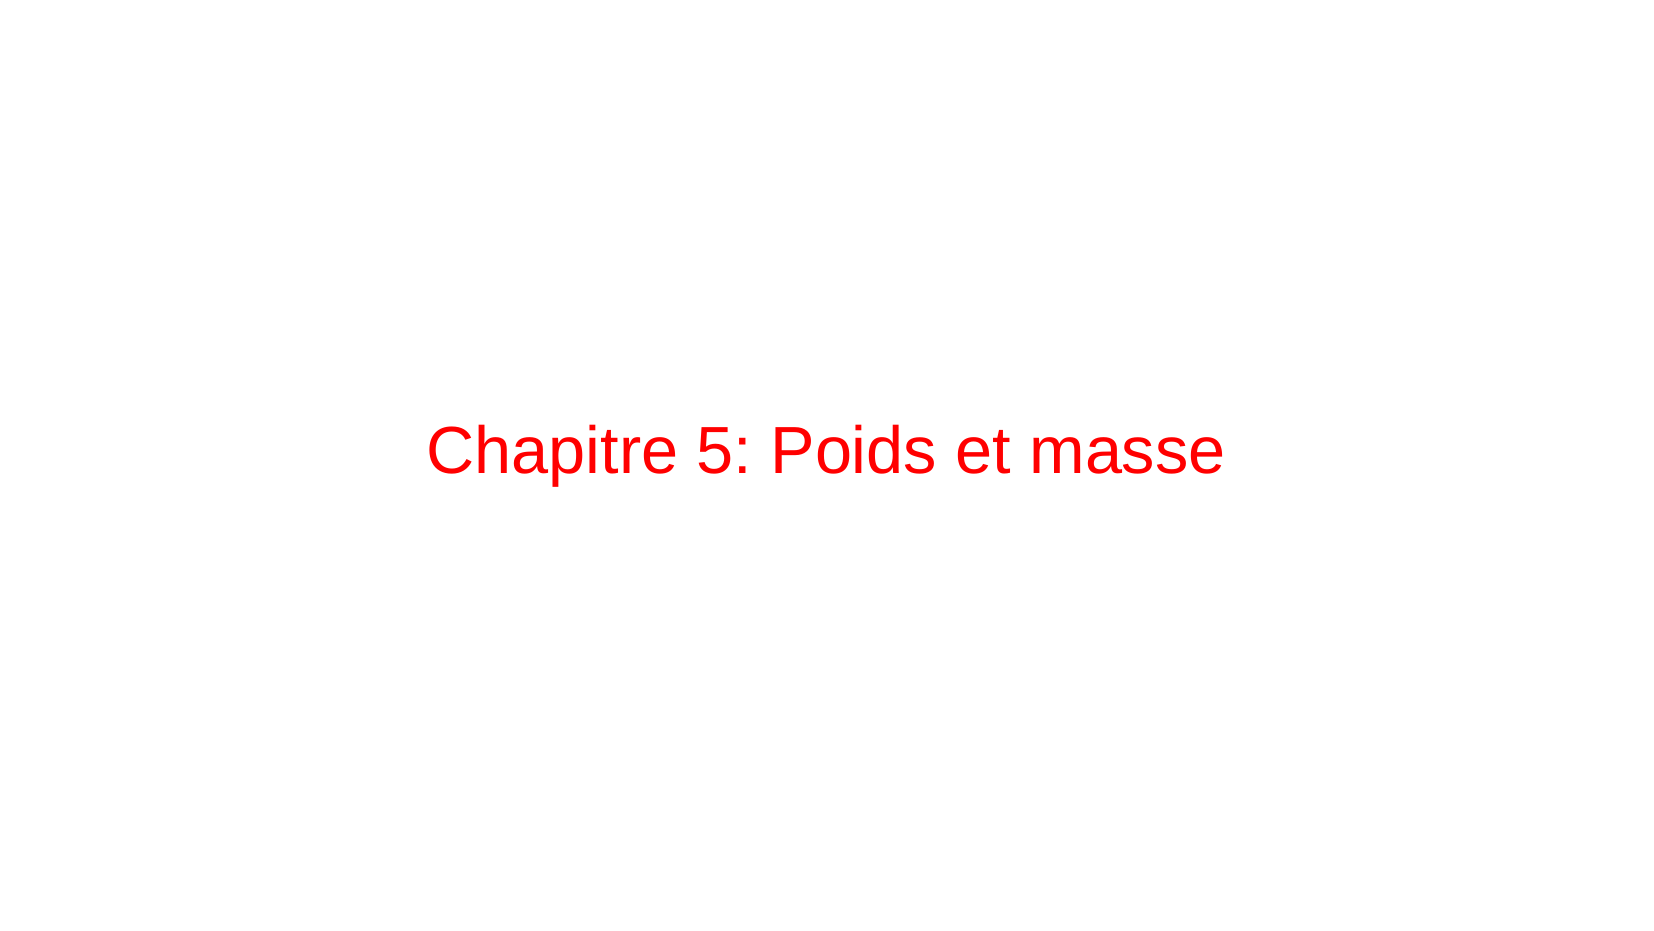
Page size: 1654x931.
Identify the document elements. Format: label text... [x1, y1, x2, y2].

subtitle Chapitre 5: Poids et masse [82, 217, 1571, 758]
